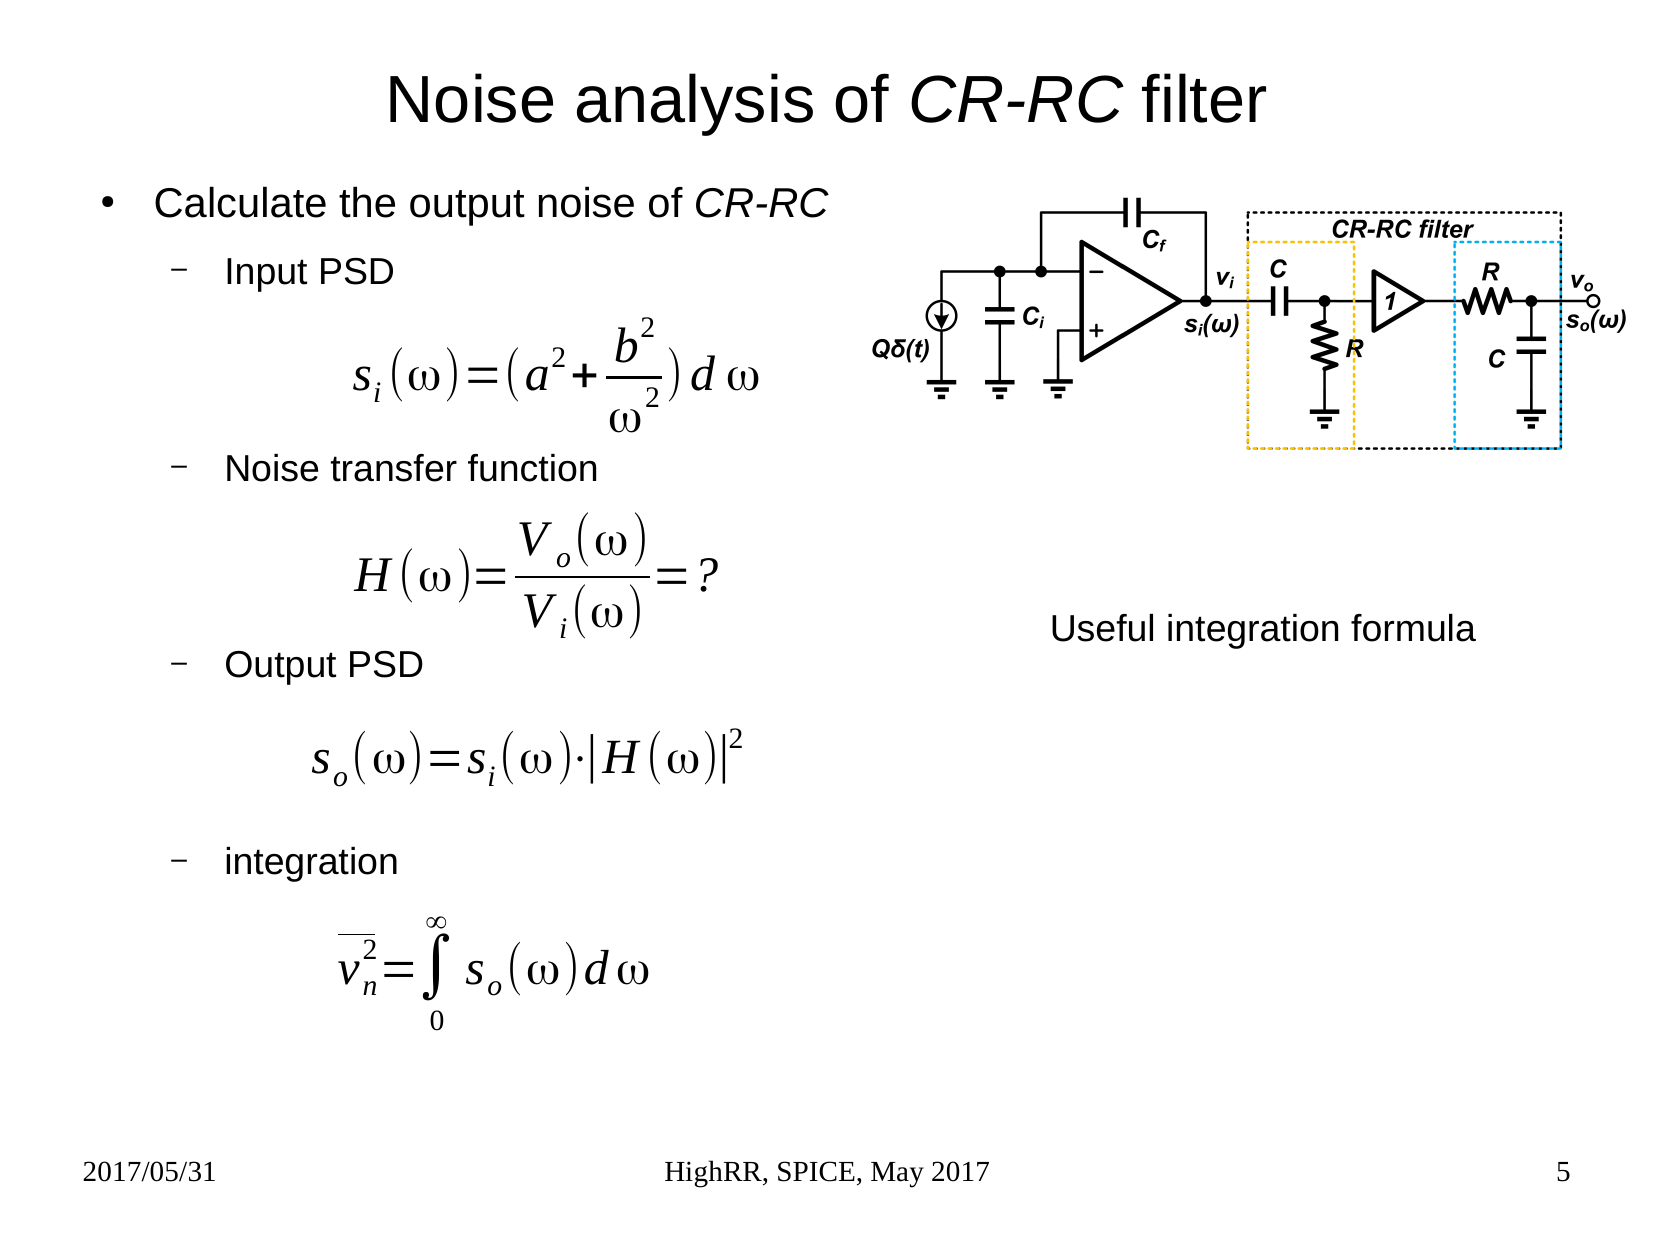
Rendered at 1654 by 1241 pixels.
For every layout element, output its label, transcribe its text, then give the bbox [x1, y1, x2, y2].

title Noise analysis of CR-RC filter [82, 49, 1571, 151]
chart [345, 510, 727, 646]
picture [870, 195, 1627, 451]
chart [303, 722, 750, 792]
chart [345, 310, 768, 435]
text_box Useful integration formula [1035, 600, 1531, 657]
list Calculate the output noise of CR-RC Input PSD Noise transfer function Output PSD integration [82, 180, 856, 1141]
chart [330, 915, 658, 1037]
